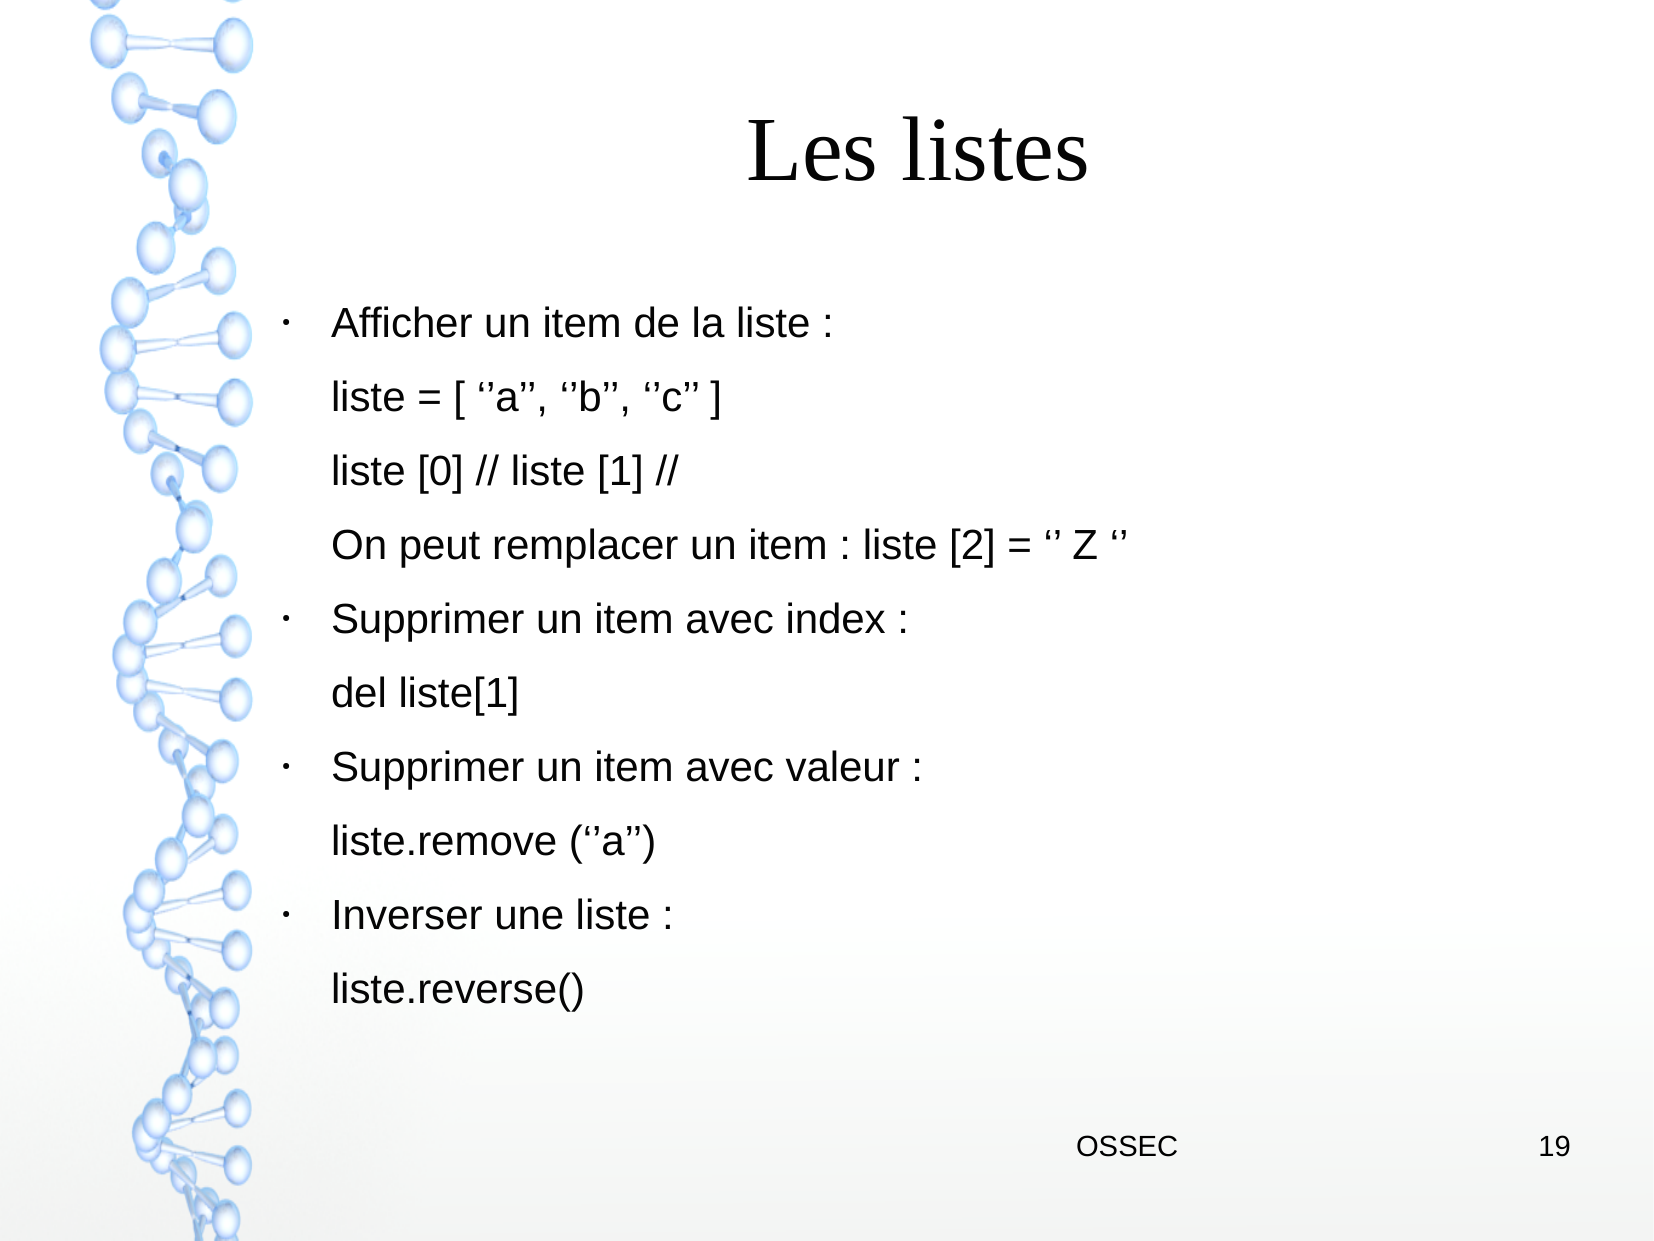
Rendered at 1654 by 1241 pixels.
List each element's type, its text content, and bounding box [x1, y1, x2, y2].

title Les listes [265, 47, 1595, 252]
picture [0, 0, 1654, 1241]
list Afficher un item de la liste : liste = [ ‘’a’’, ‘’b’’, ‘’c’’ ] liste [0] // liste [1] // On peut remplacer un item : liste [2] = ‘’ Z ‘’ Supprimer un item avec index : del liste[1] Supprimer un item avec valeur : liste.remove (‘’a’’) Inverser une liste : liste.reverse() [265, 299, 1595, 1019]
